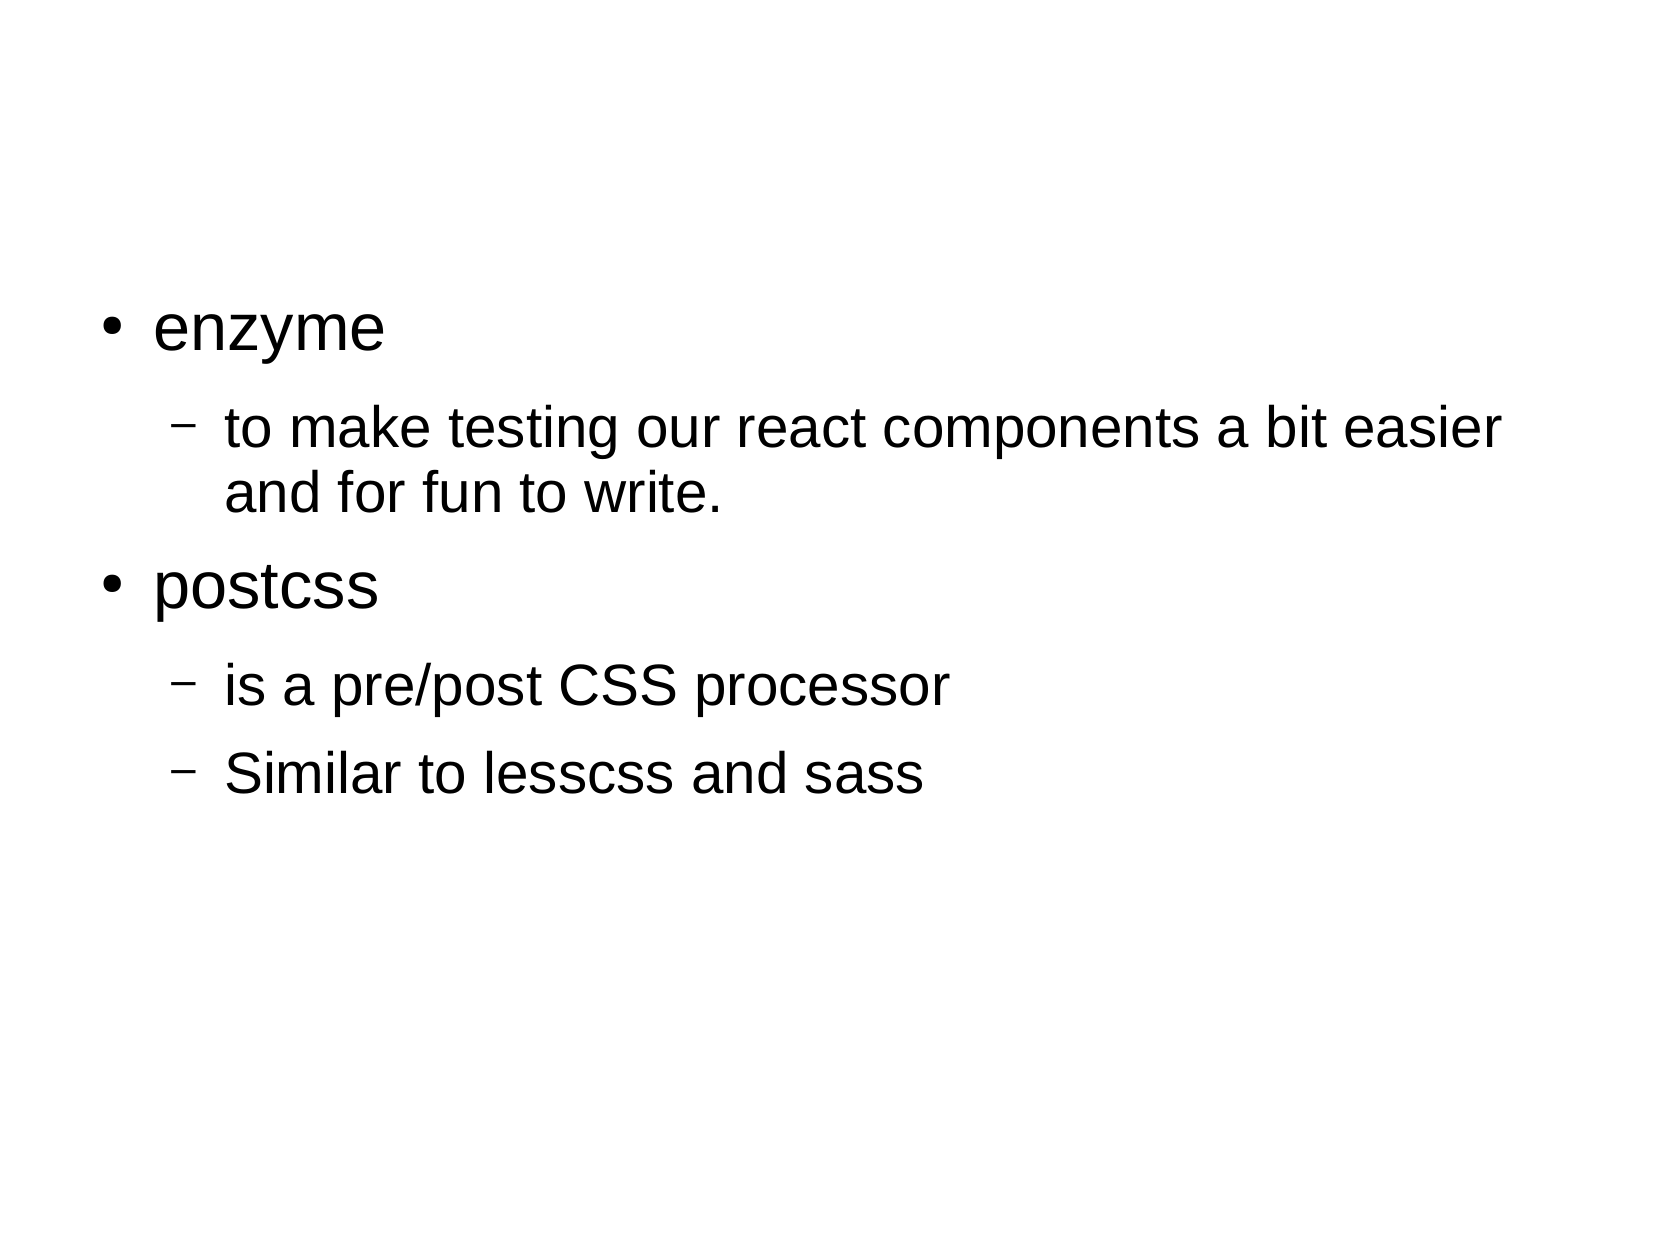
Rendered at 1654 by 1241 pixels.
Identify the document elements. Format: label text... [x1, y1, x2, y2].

list enzyme to make testing our react components a bit easier and for fun to write. postcss is a pre/post CSS processor Similar to lesscss and sass [82, 290, 1571, 1010]
